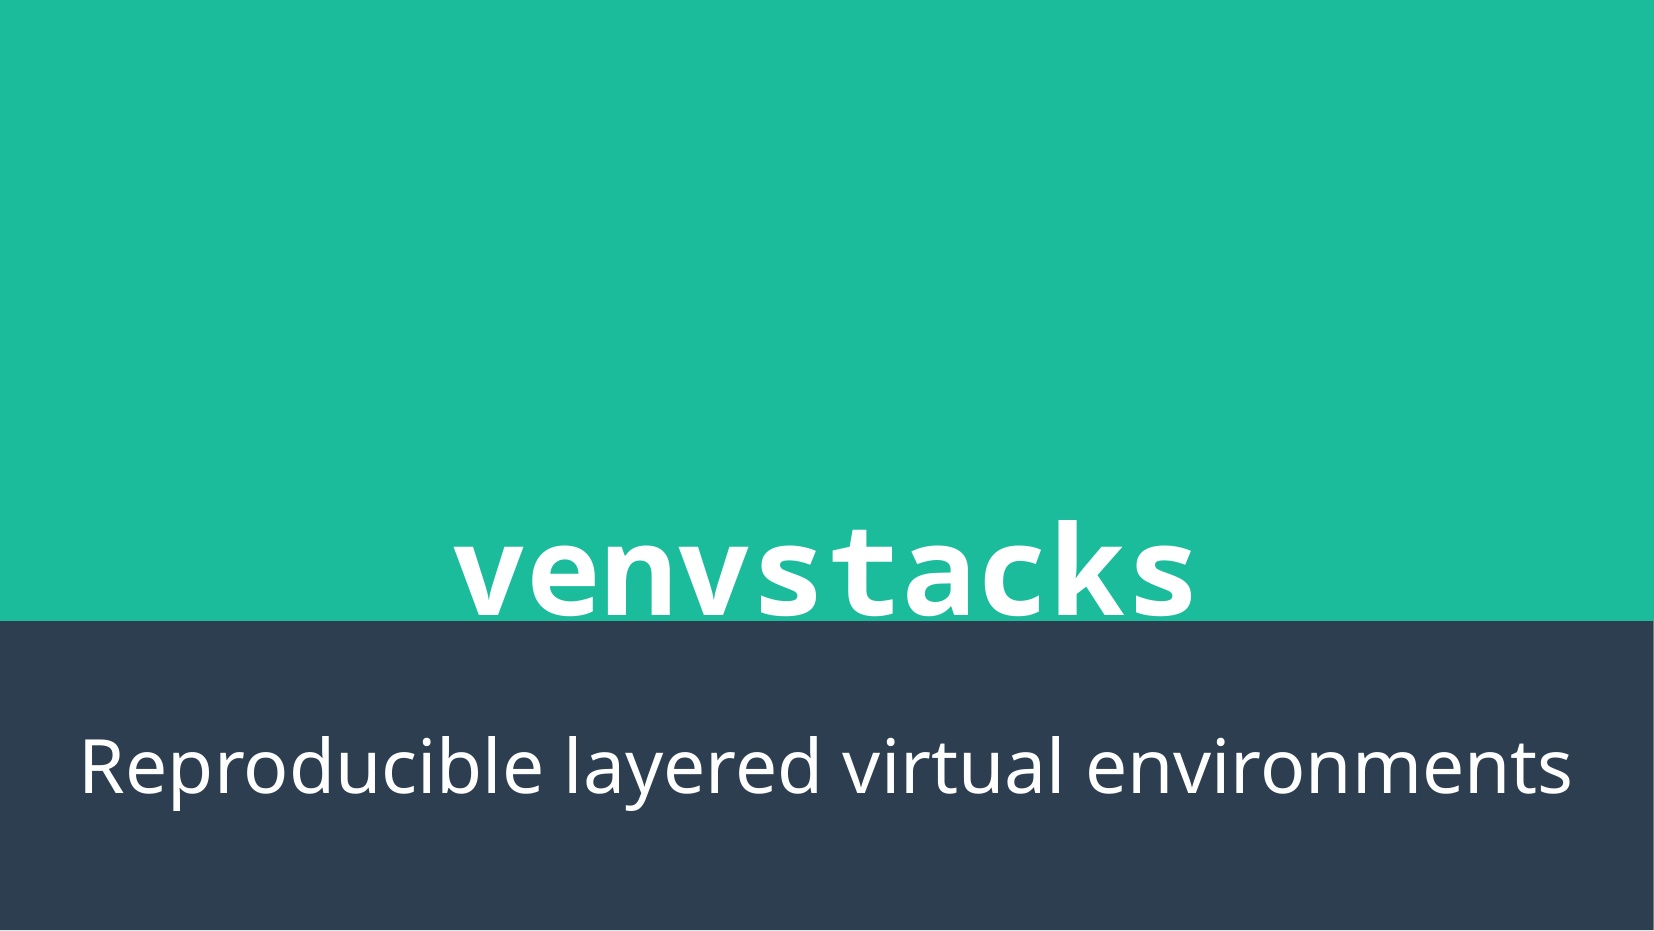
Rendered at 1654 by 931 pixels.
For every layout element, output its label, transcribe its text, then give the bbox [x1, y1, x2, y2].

subtitle Reproducible layered virtual environments [59, 642, 1595, 886]
title venvstacks [59, 430, 1595, 618]
